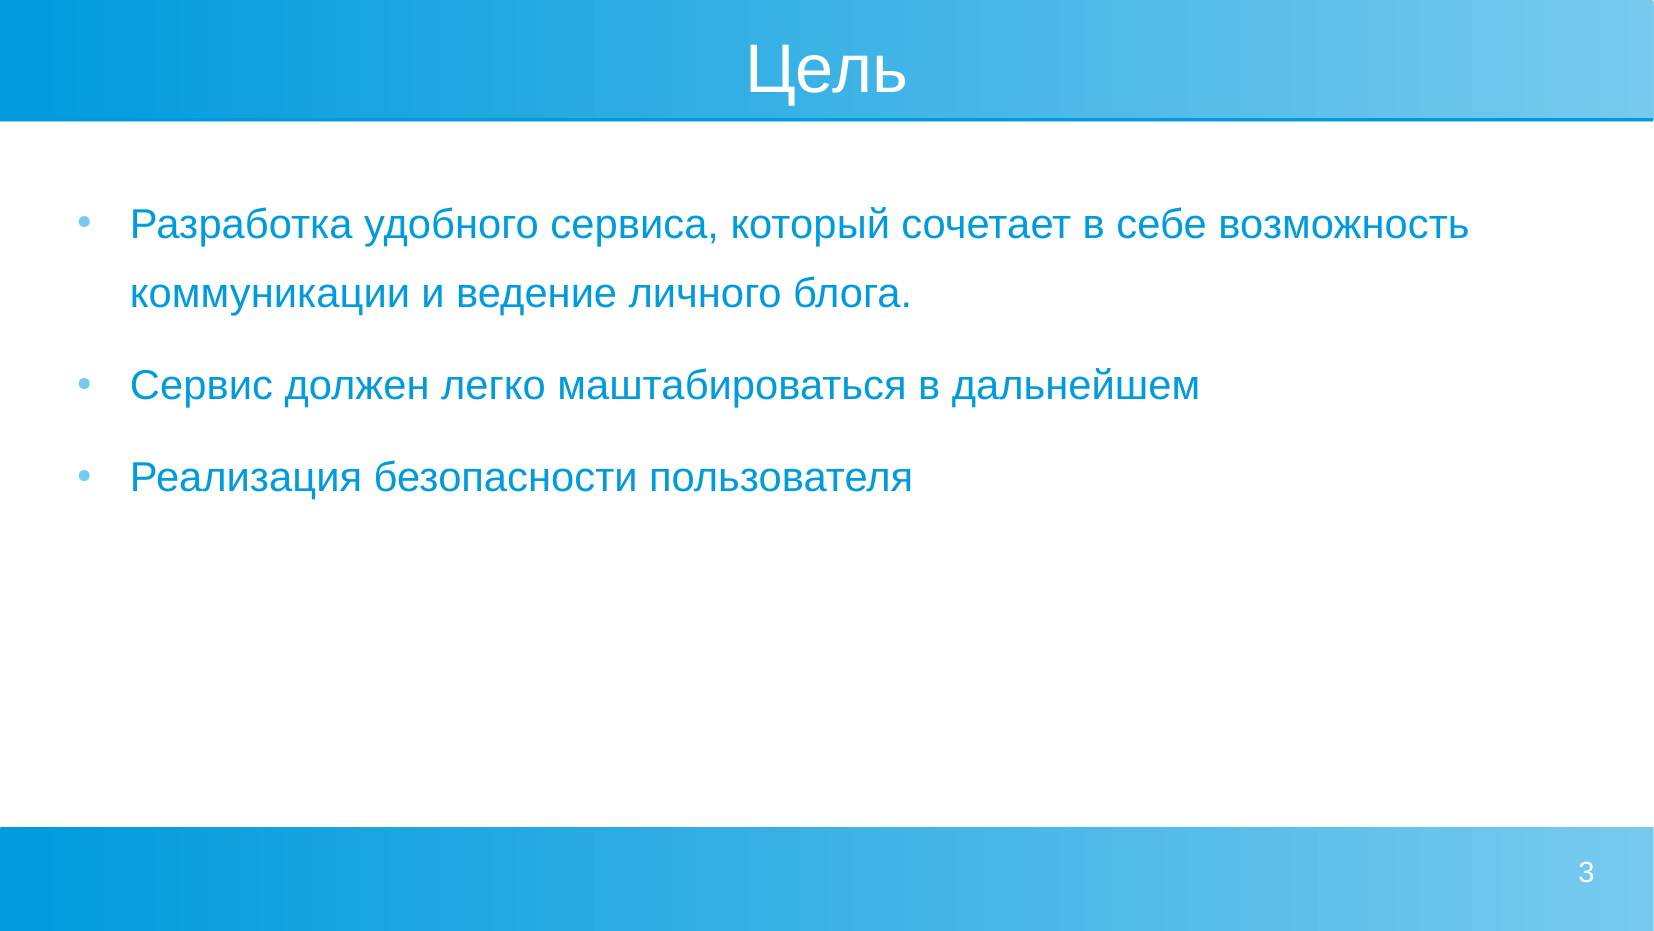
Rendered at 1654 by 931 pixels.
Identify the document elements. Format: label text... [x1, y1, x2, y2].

title Цель [59, 29, 1595, 108]
list Разработка удобного сервиса, который сочетает в себе возможность коммуникации и ведение личного блога. Сервис должен легко маштабироваться в дальнейшем Реализация безопасности пользователя [59, 177, 1595, 768]
